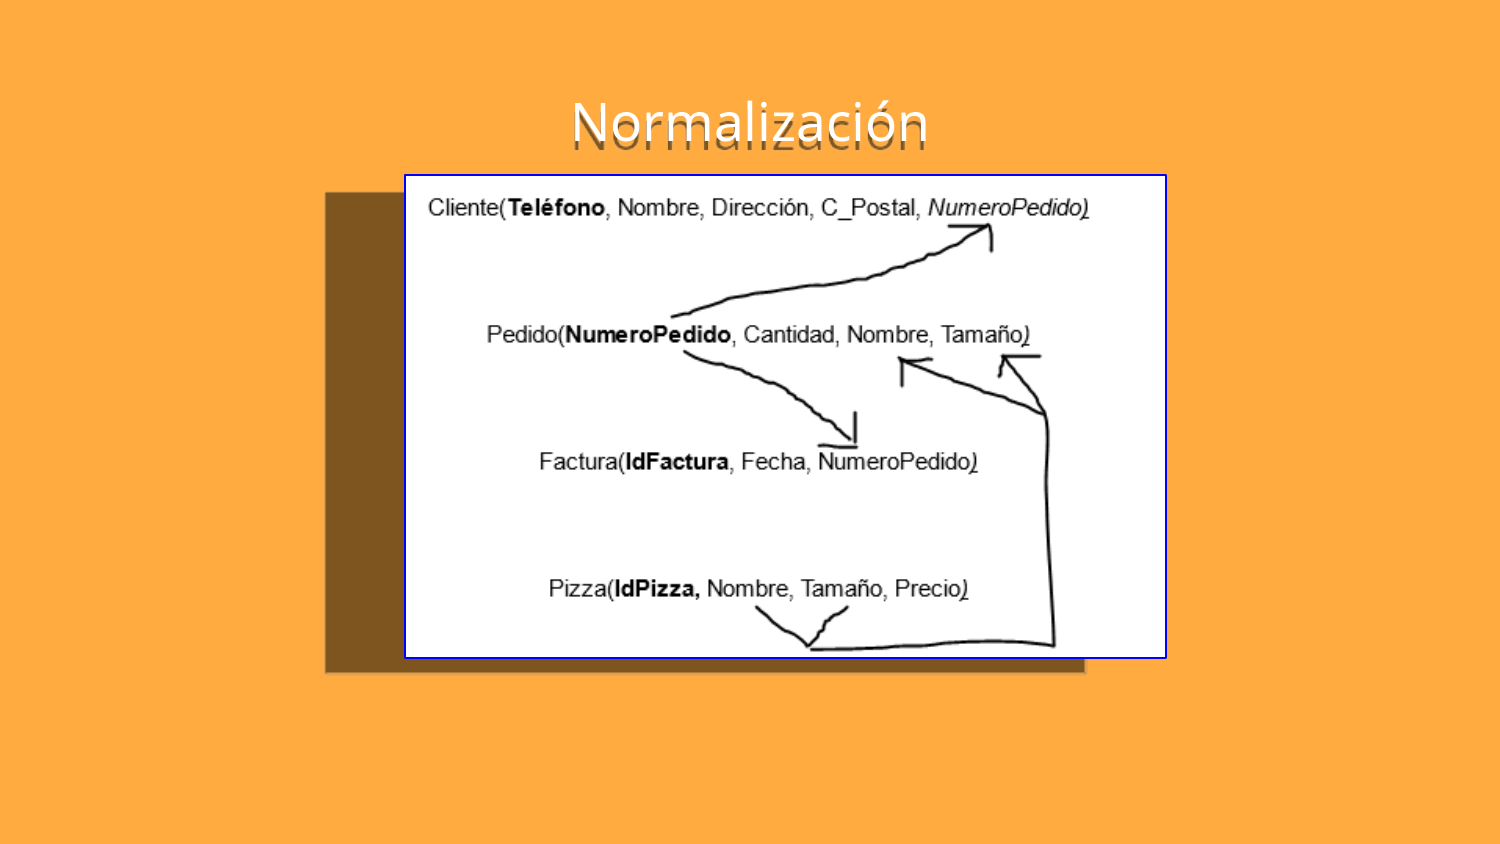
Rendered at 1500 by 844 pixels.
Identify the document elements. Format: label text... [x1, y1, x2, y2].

title Normalización [51, 72, 1449, 167]
picture [405, 175, 1166, 658]
